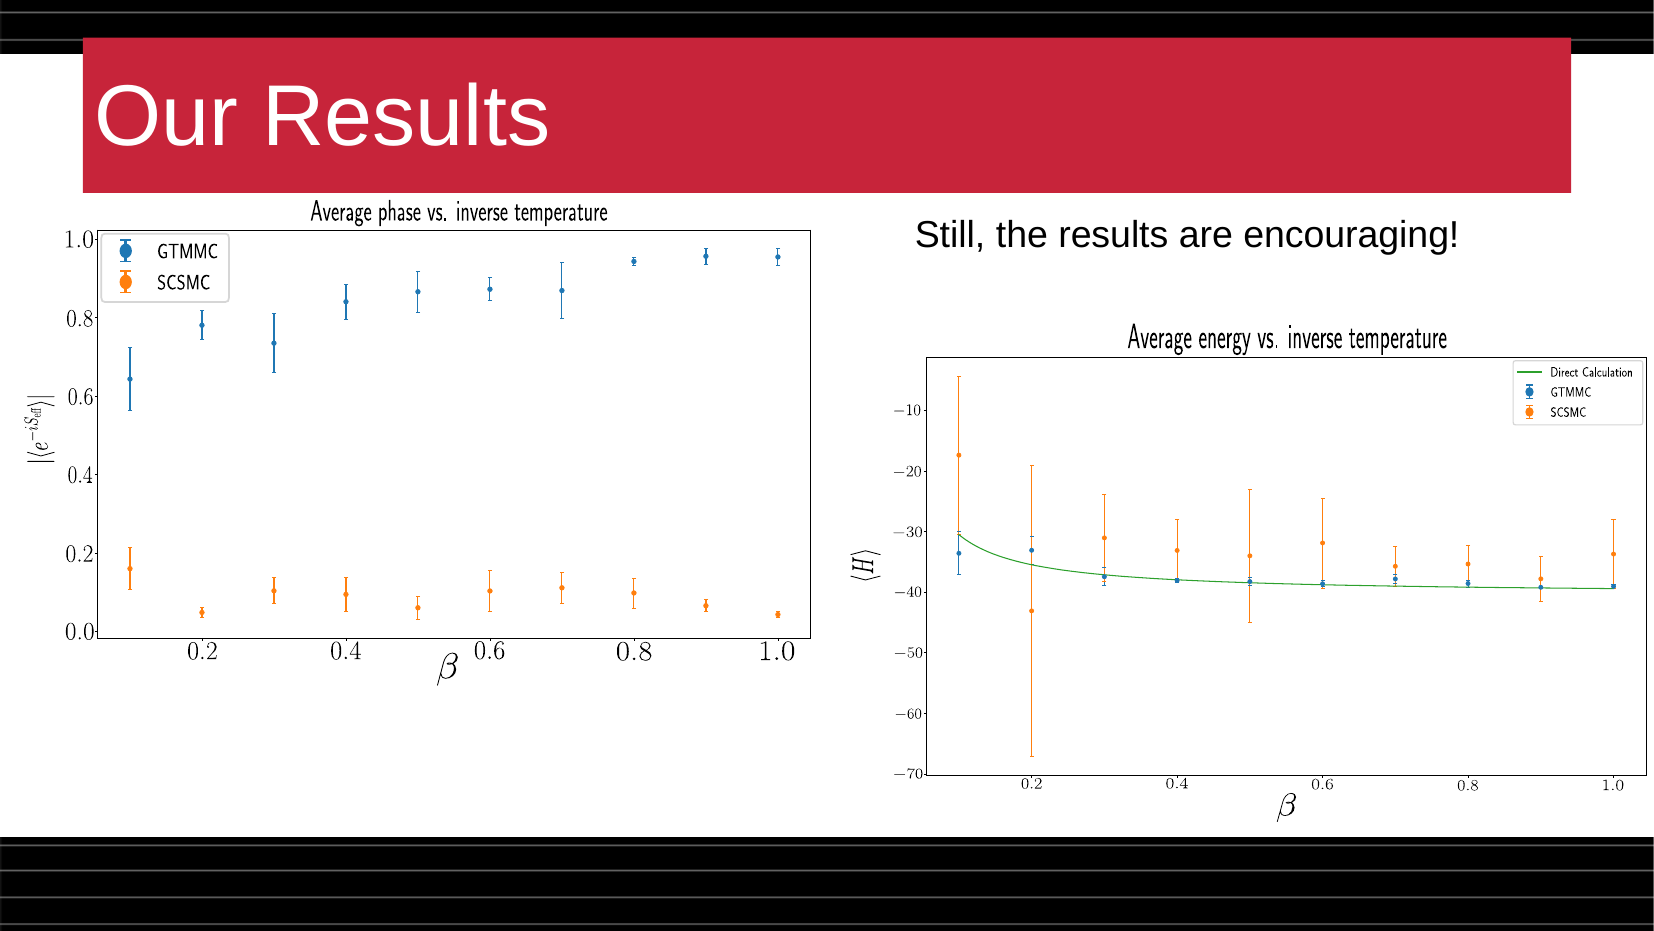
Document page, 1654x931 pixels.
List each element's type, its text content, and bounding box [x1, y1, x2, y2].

title Our Results [82, 37, 1572, 193]
text_box Still, the results are encouraging! [900, 205, 1613, 263]
picture [0, 0, 1654, 54]
picture [0, 837, 1654, 931]
picture [0, 187, 1654, 836]
